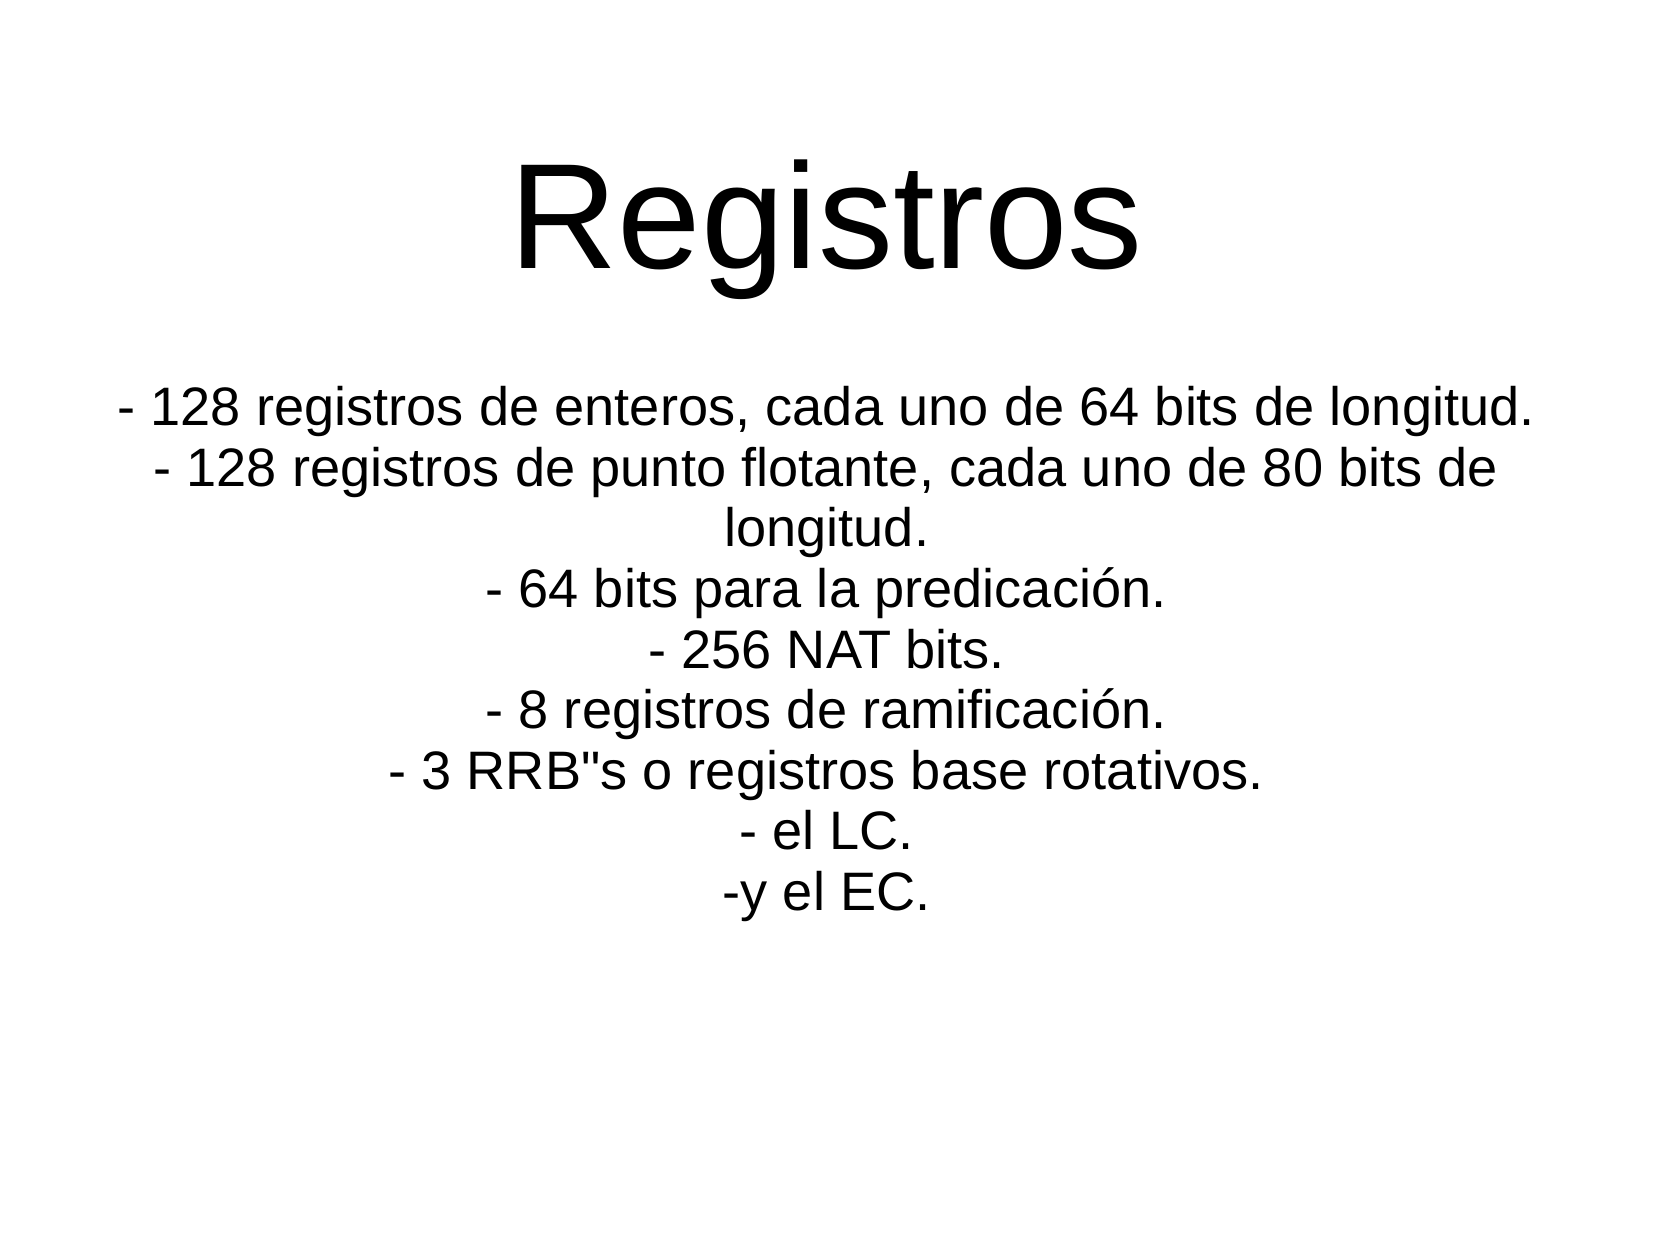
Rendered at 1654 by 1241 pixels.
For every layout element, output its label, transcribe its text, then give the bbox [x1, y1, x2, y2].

subtitle - 128 registros de enteros, cada uno de 64 bits de longitud. - 128 registros de punto flotante, cada uno de 80 bits de longitud. - 64 bits para la predicación. - 256 NAT bits. - 8 registros de ramificación. - 3 RRB"s o registros base rotativos. - el LC. -y el EC. [82, 378, 1571, 1009]
title Registros [82, 55, 1571, 378]
